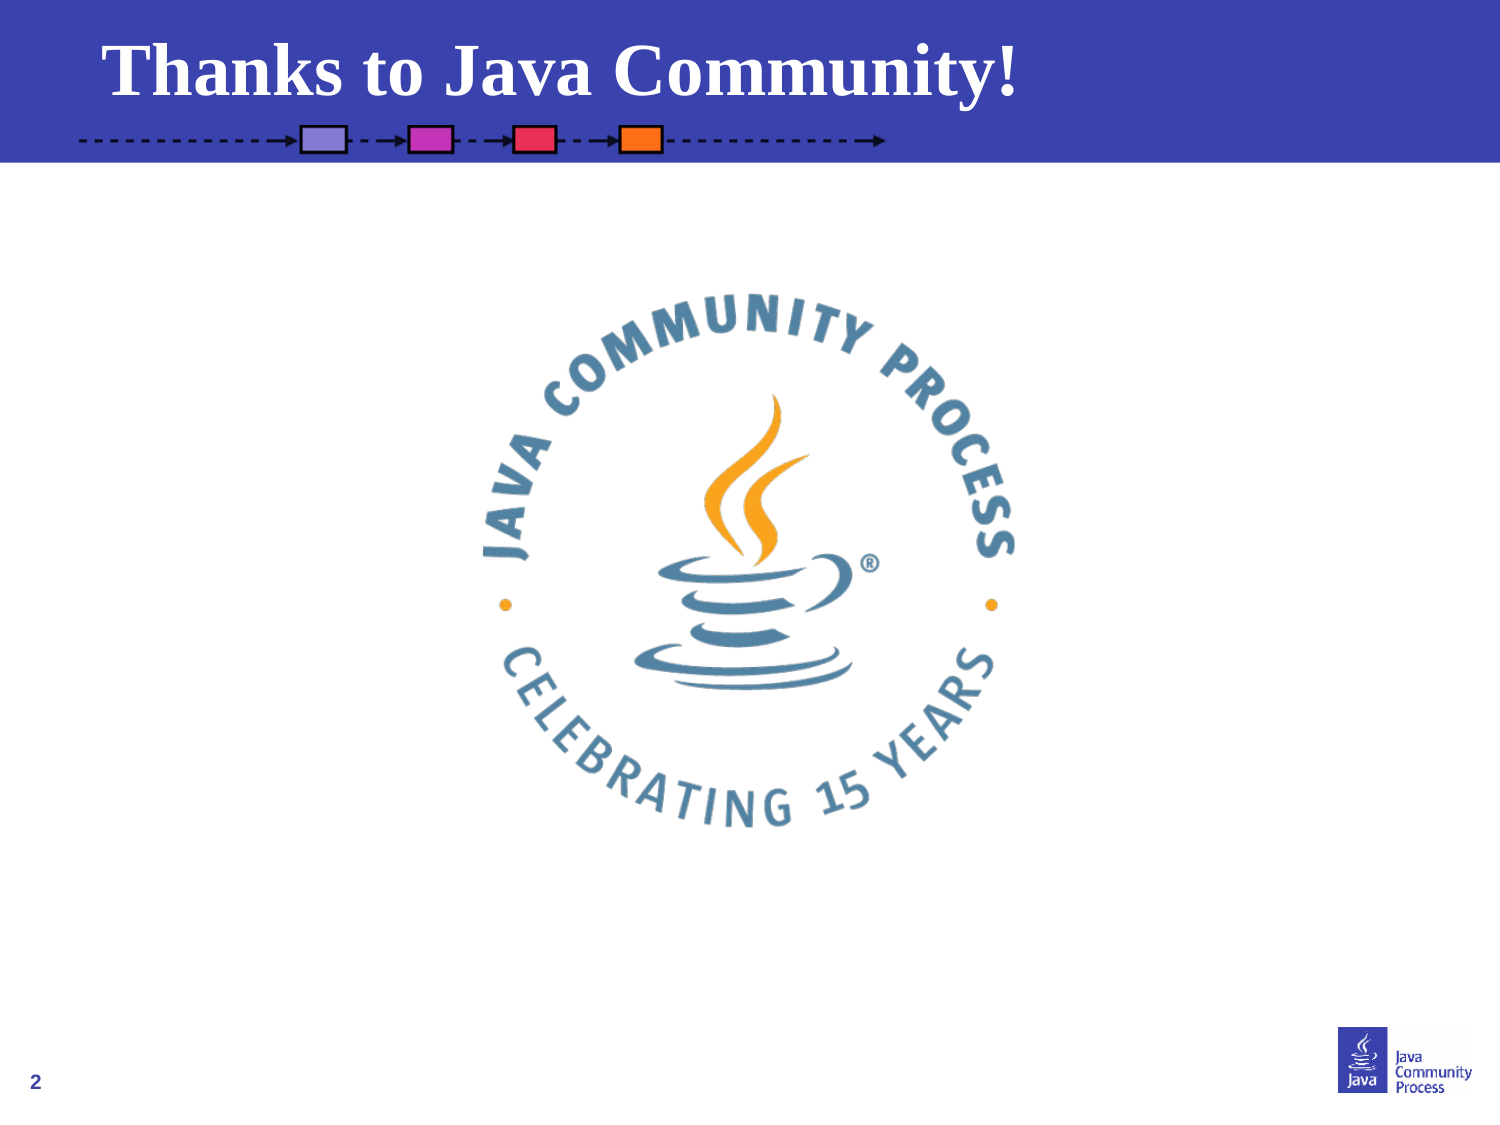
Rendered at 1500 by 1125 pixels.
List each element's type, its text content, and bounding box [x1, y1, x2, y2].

picture [1337, 1026, 1472, 1093]
picture [411, 221, 1087, 900]
picture [70, 125, 897, 156]
text_box Thanks to Java Community! [101, 1, 1126, 150]
